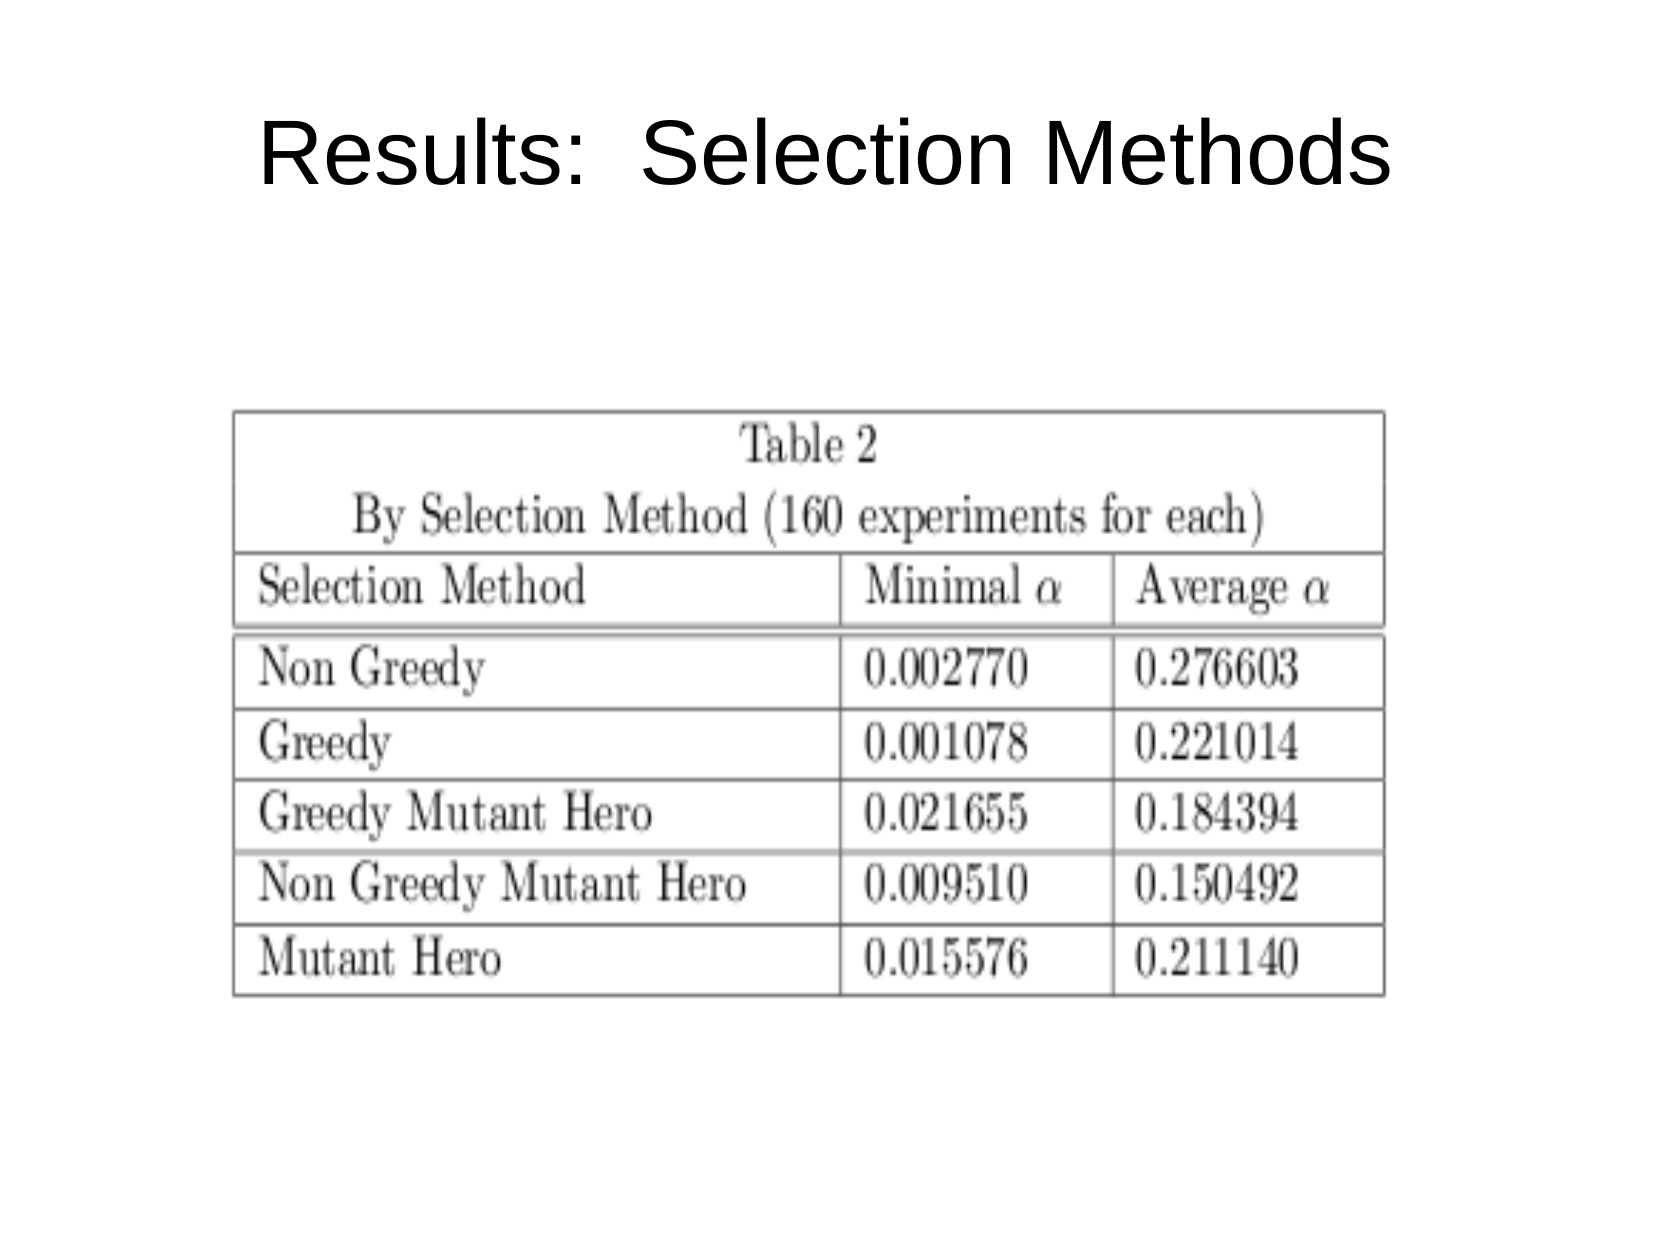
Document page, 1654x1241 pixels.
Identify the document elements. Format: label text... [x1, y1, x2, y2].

title Results: Selection Methods [82, 56, 1571, 250]
picture [179, 337, 1455, 1126]
